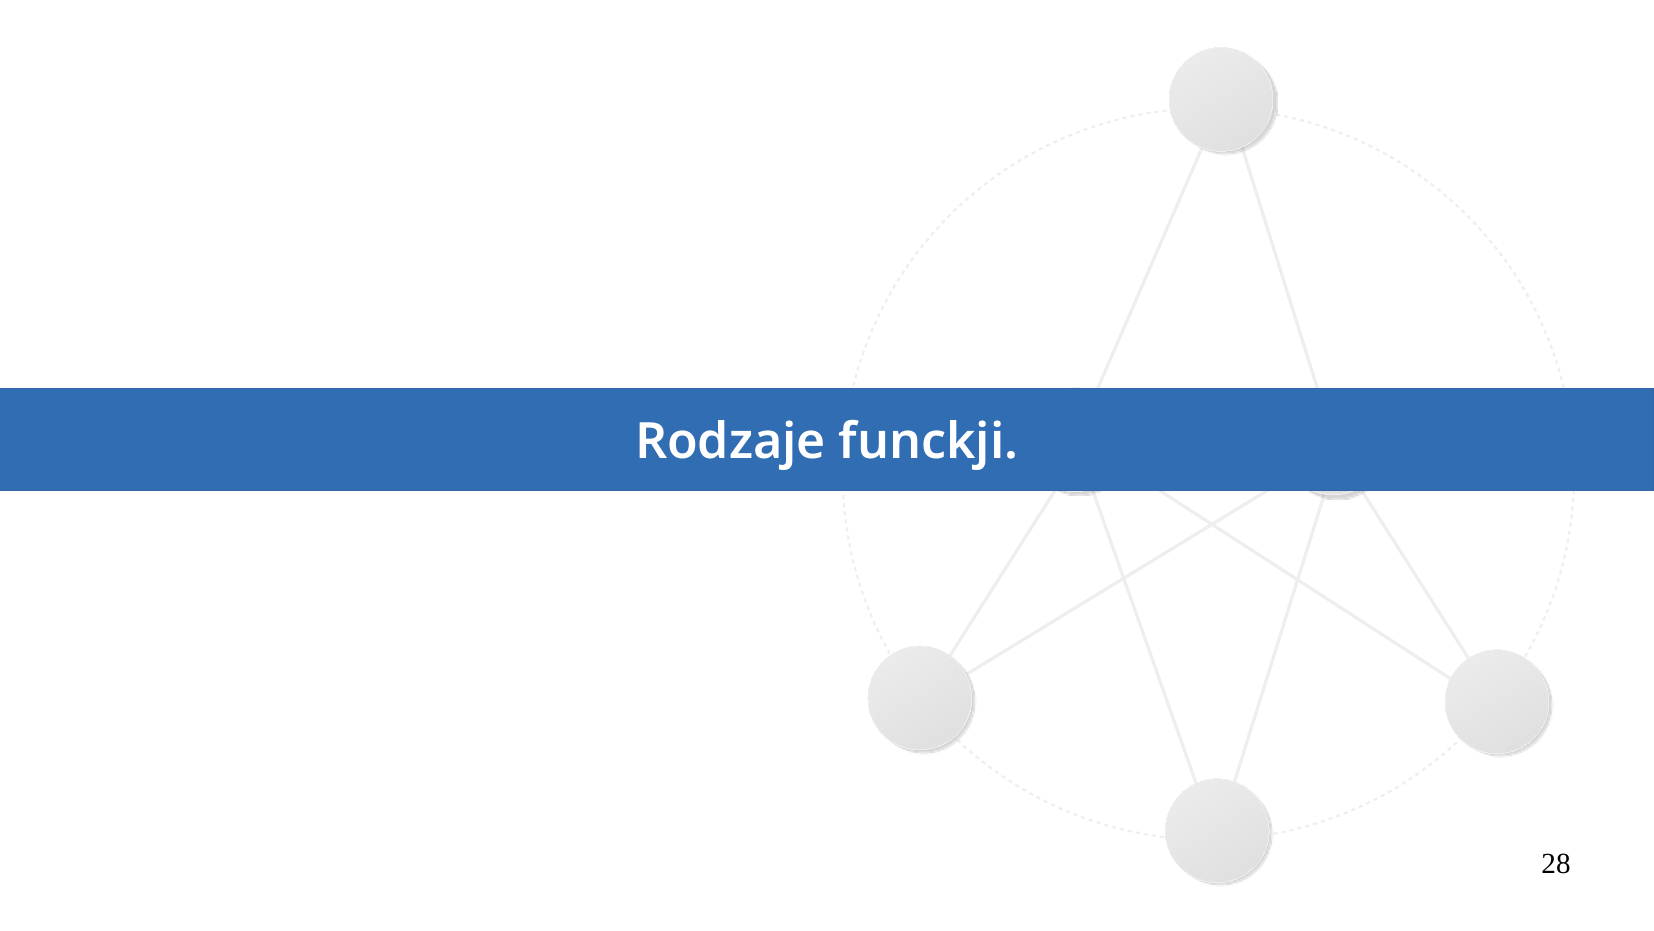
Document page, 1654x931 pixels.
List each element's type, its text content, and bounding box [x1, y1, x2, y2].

text_box [867, 645, 972, 750]
text_box [1445, 649, 1549, 754]
text_box Rodzaje funckji. [0, 388, 1654, 491]
text_box [1169, 47, 1273, 152]
text_box [1165, 778, 1270, 883]
text_box [1313, 491, 1353, 495]
